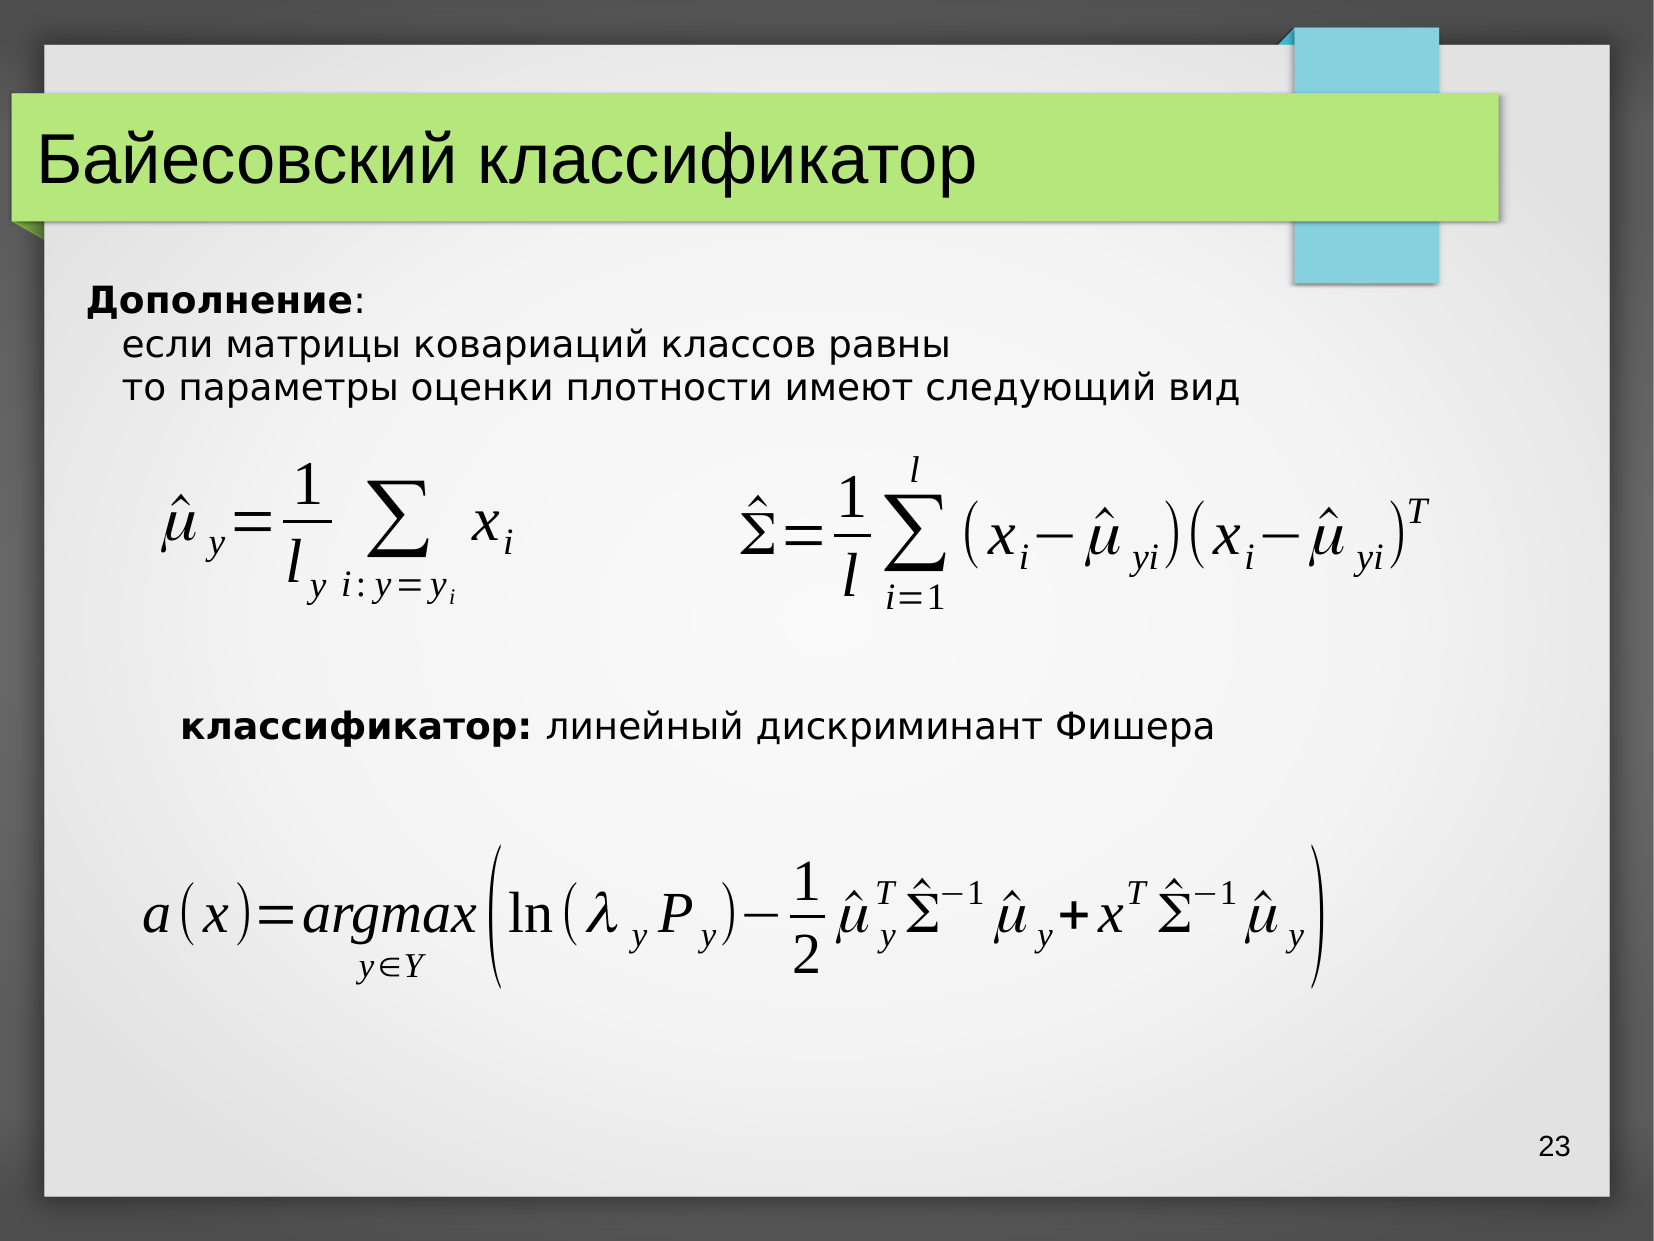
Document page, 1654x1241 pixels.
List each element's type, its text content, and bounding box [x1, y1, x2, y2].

text_box Дополнение: если матрицы ковариаций классов равны то параметры оценки плотности имеют следующий вид [70, 271, 1548, 423]
title Байесовский классификатор [35, 118, 1489, 200]
chart [153, 448, 520, 609]
chart [732, 448, 1438, 618]
text_box классификатор: линейный дискриминант Фишера [165, 697, 1300, 780]
chart [135, 840, 1335, 993]
picture [0, 0, 1654, 1241]
